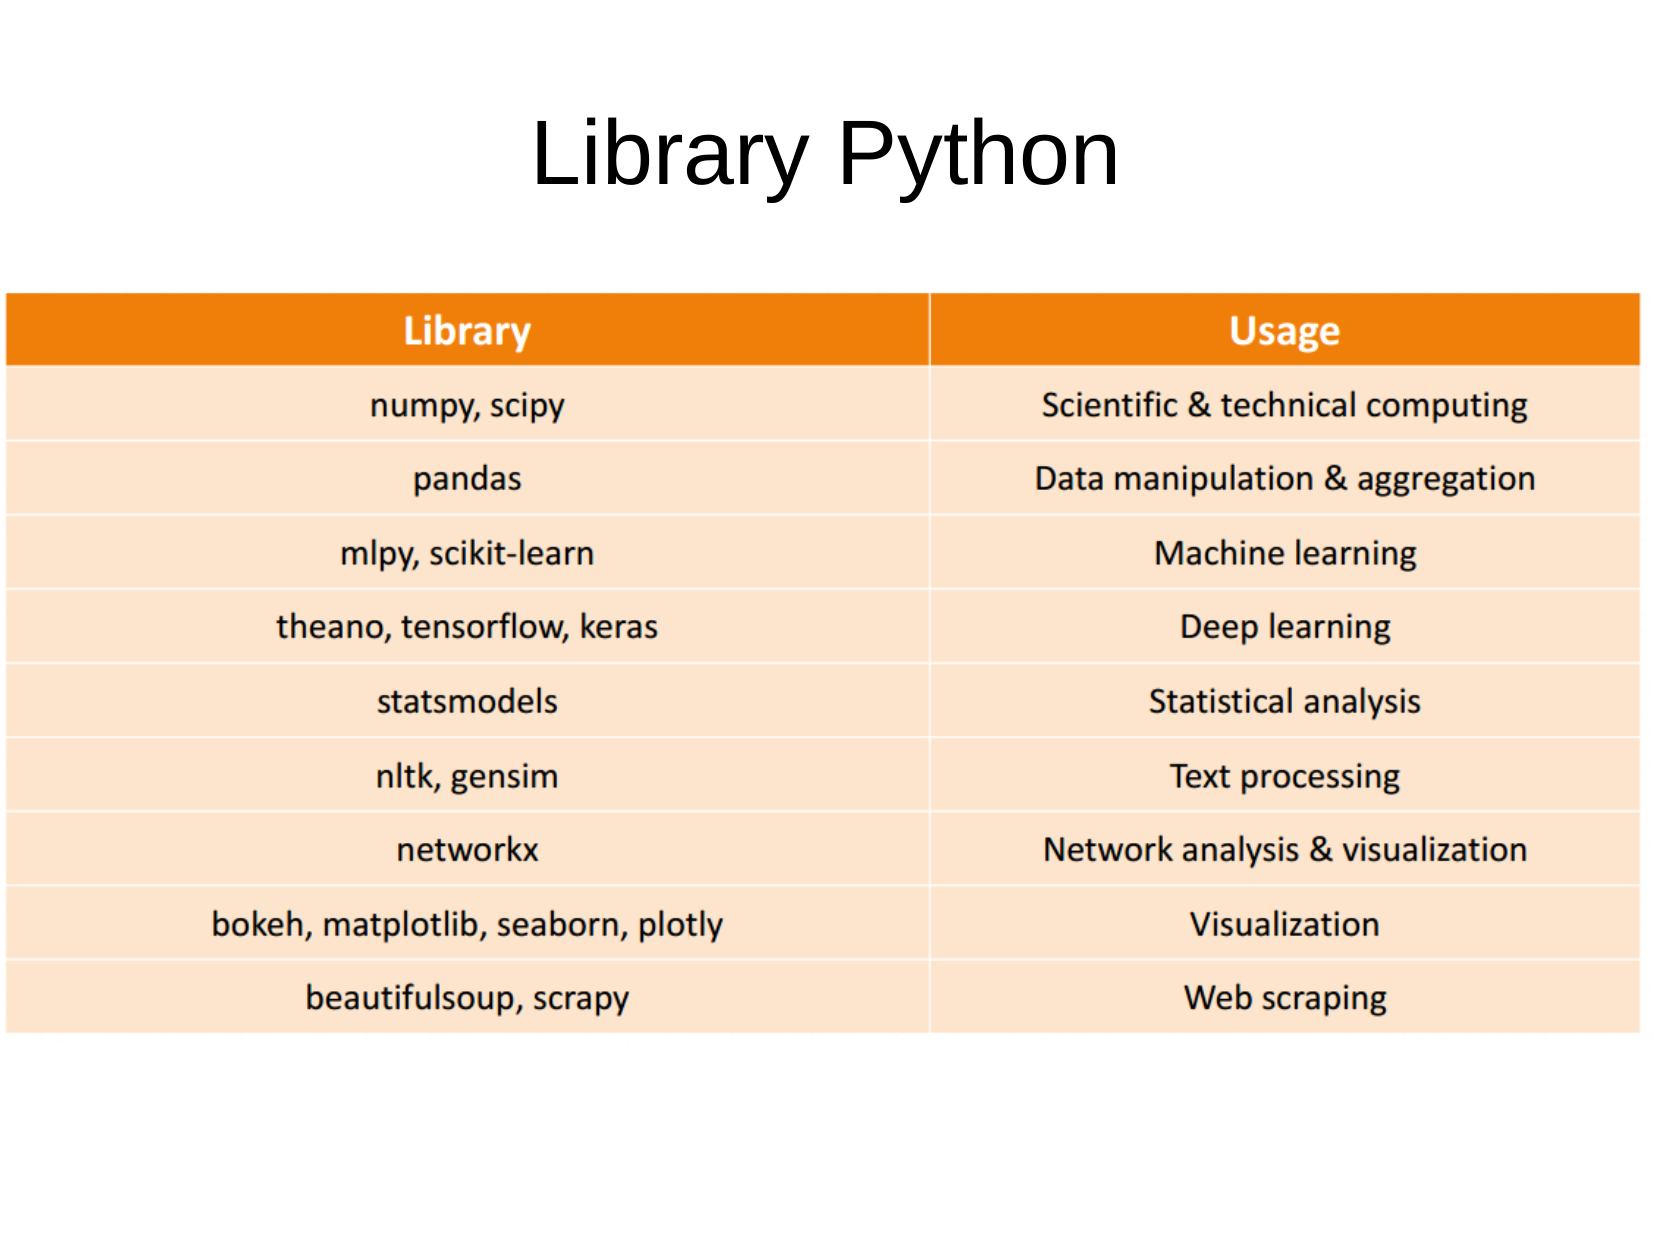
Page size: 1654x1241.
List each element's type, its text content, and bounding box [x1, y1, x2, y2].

picture [0, 286, 1653, 1046]
title Library Python [82, 49, 1571, 257]
